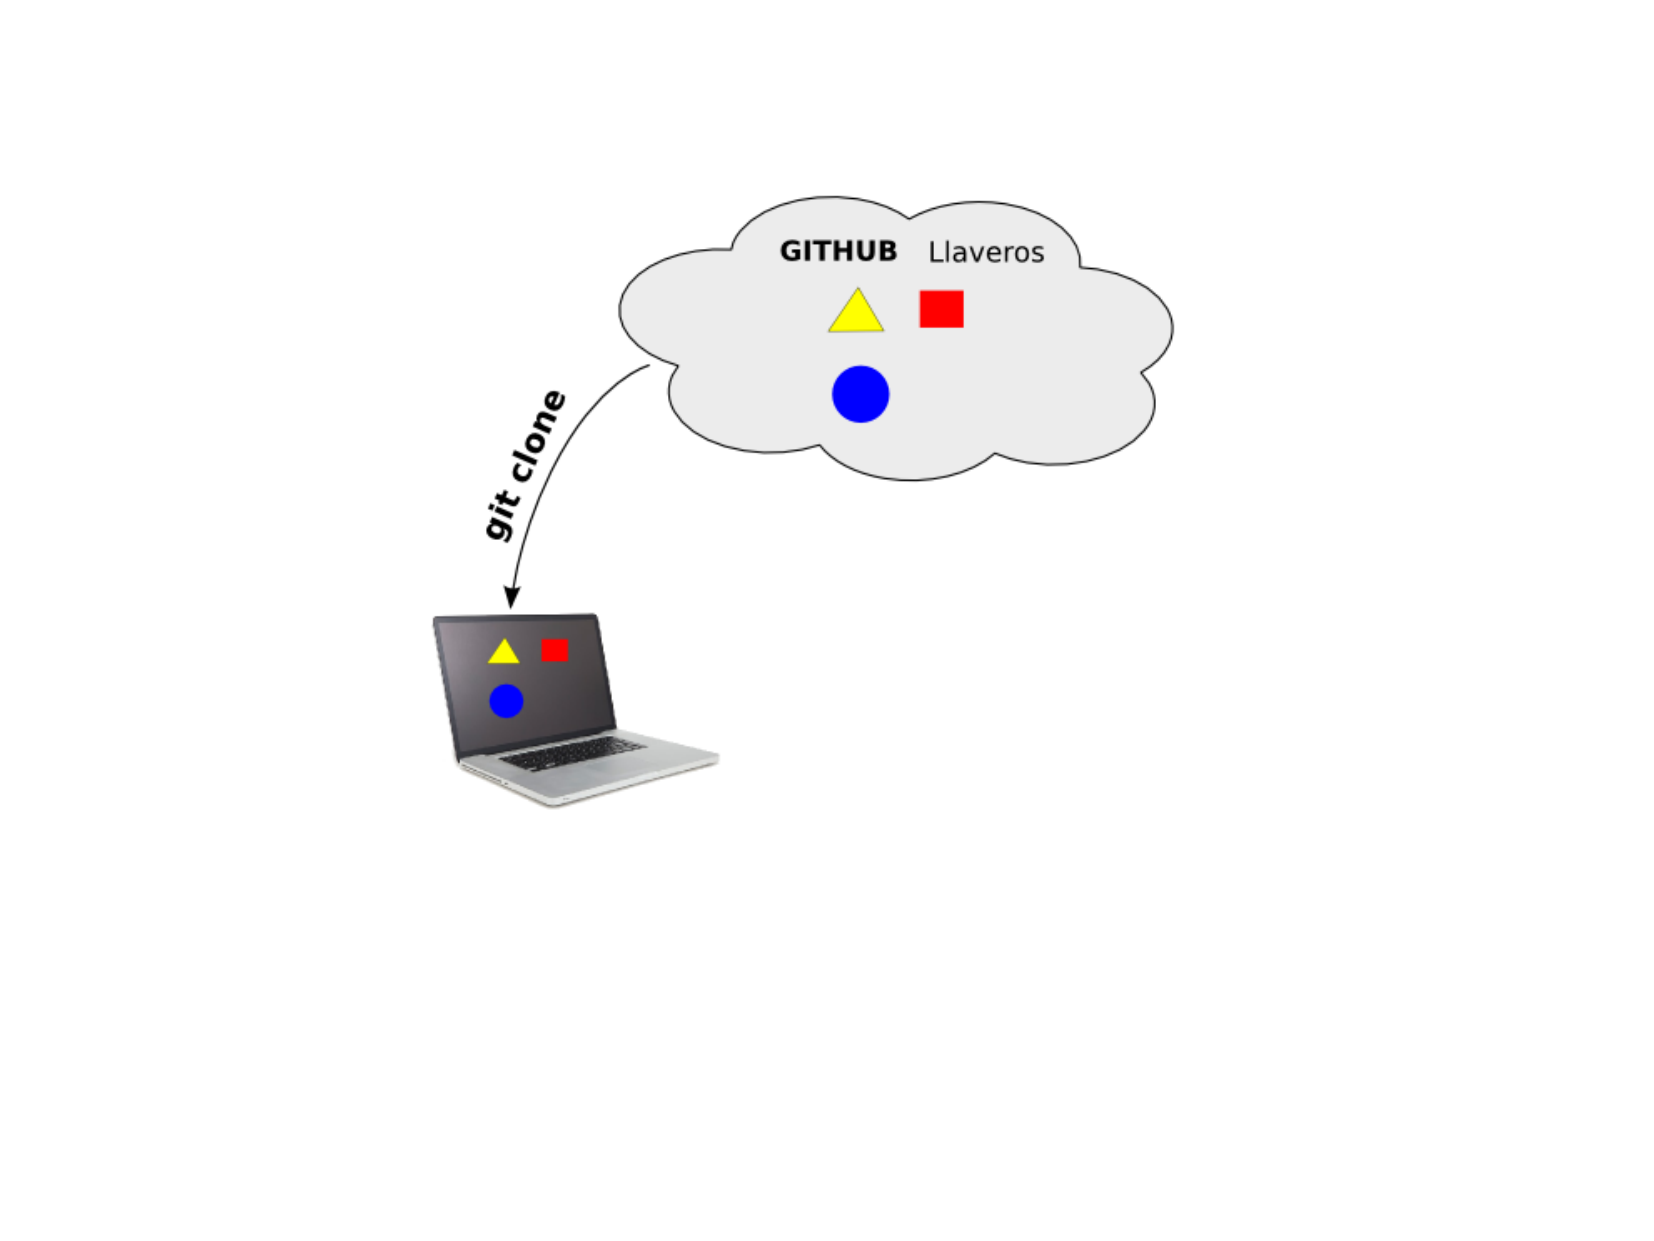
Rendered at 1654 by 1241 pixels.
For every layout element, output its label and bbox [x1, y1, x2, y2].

picture [400, 168, 1201, 826]
